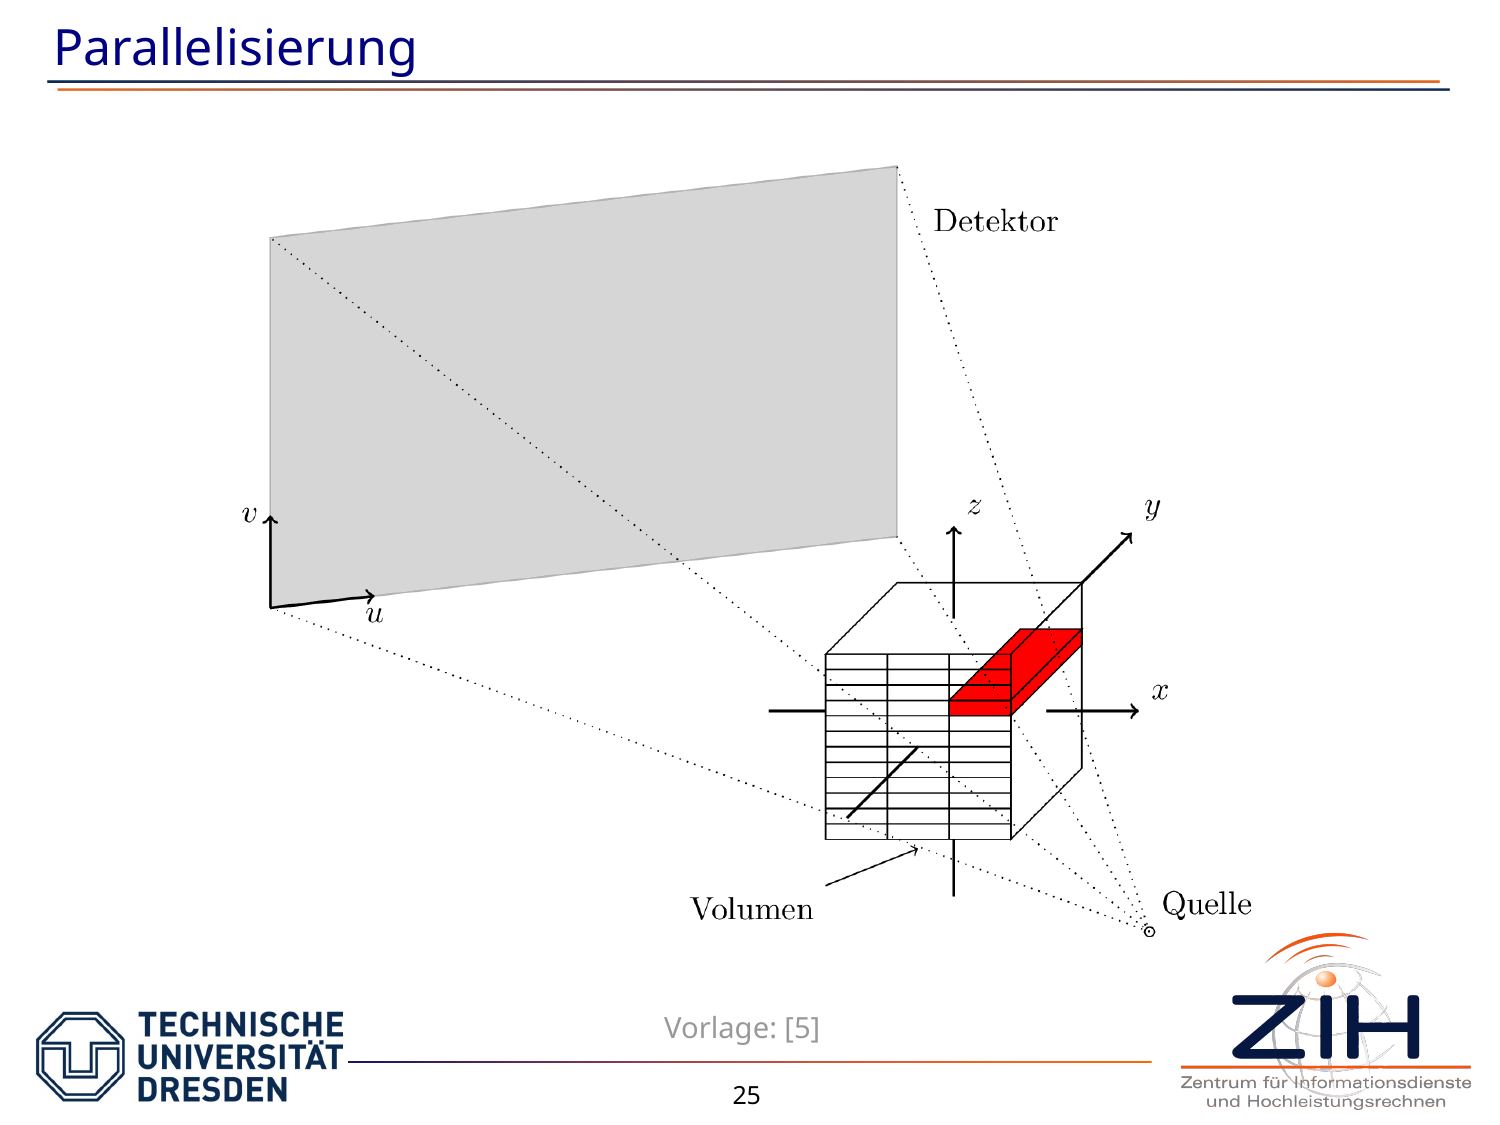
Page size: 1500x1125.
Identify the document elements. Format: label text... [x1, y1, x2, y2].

picture [35, 1011, 343, 1102]
picture [230, 165, 1471, 1110]
text_box Vorlage: [5] [649, 1000, 825, 1051]
title Parallelisierung [53, 12, 1453, 81]
picture [47, 80, 1450, 91]
